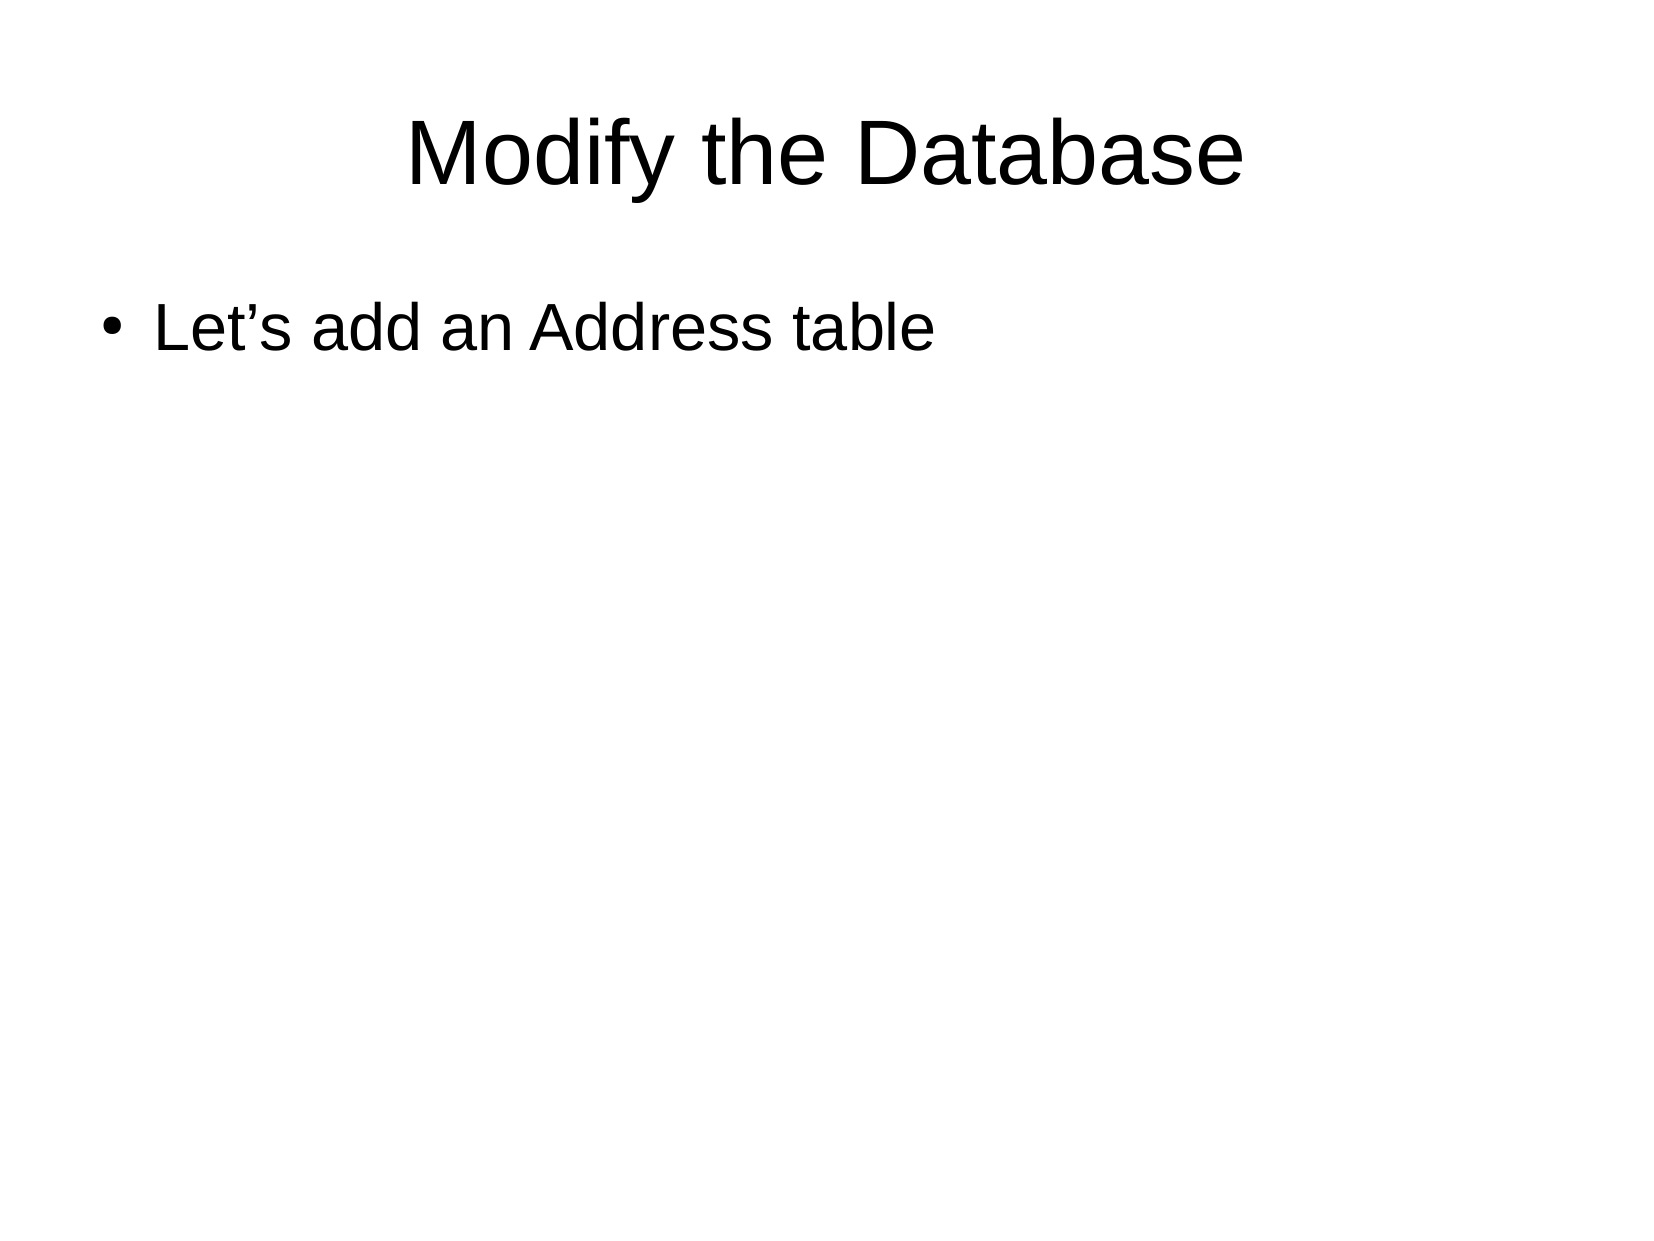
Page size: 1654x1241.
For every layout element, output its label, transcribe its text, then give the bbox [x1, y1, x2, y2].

list Let’s add an Address table [82, 290, 1571, 1010]
title Modify the Database [82, 49, 1571, 257]
